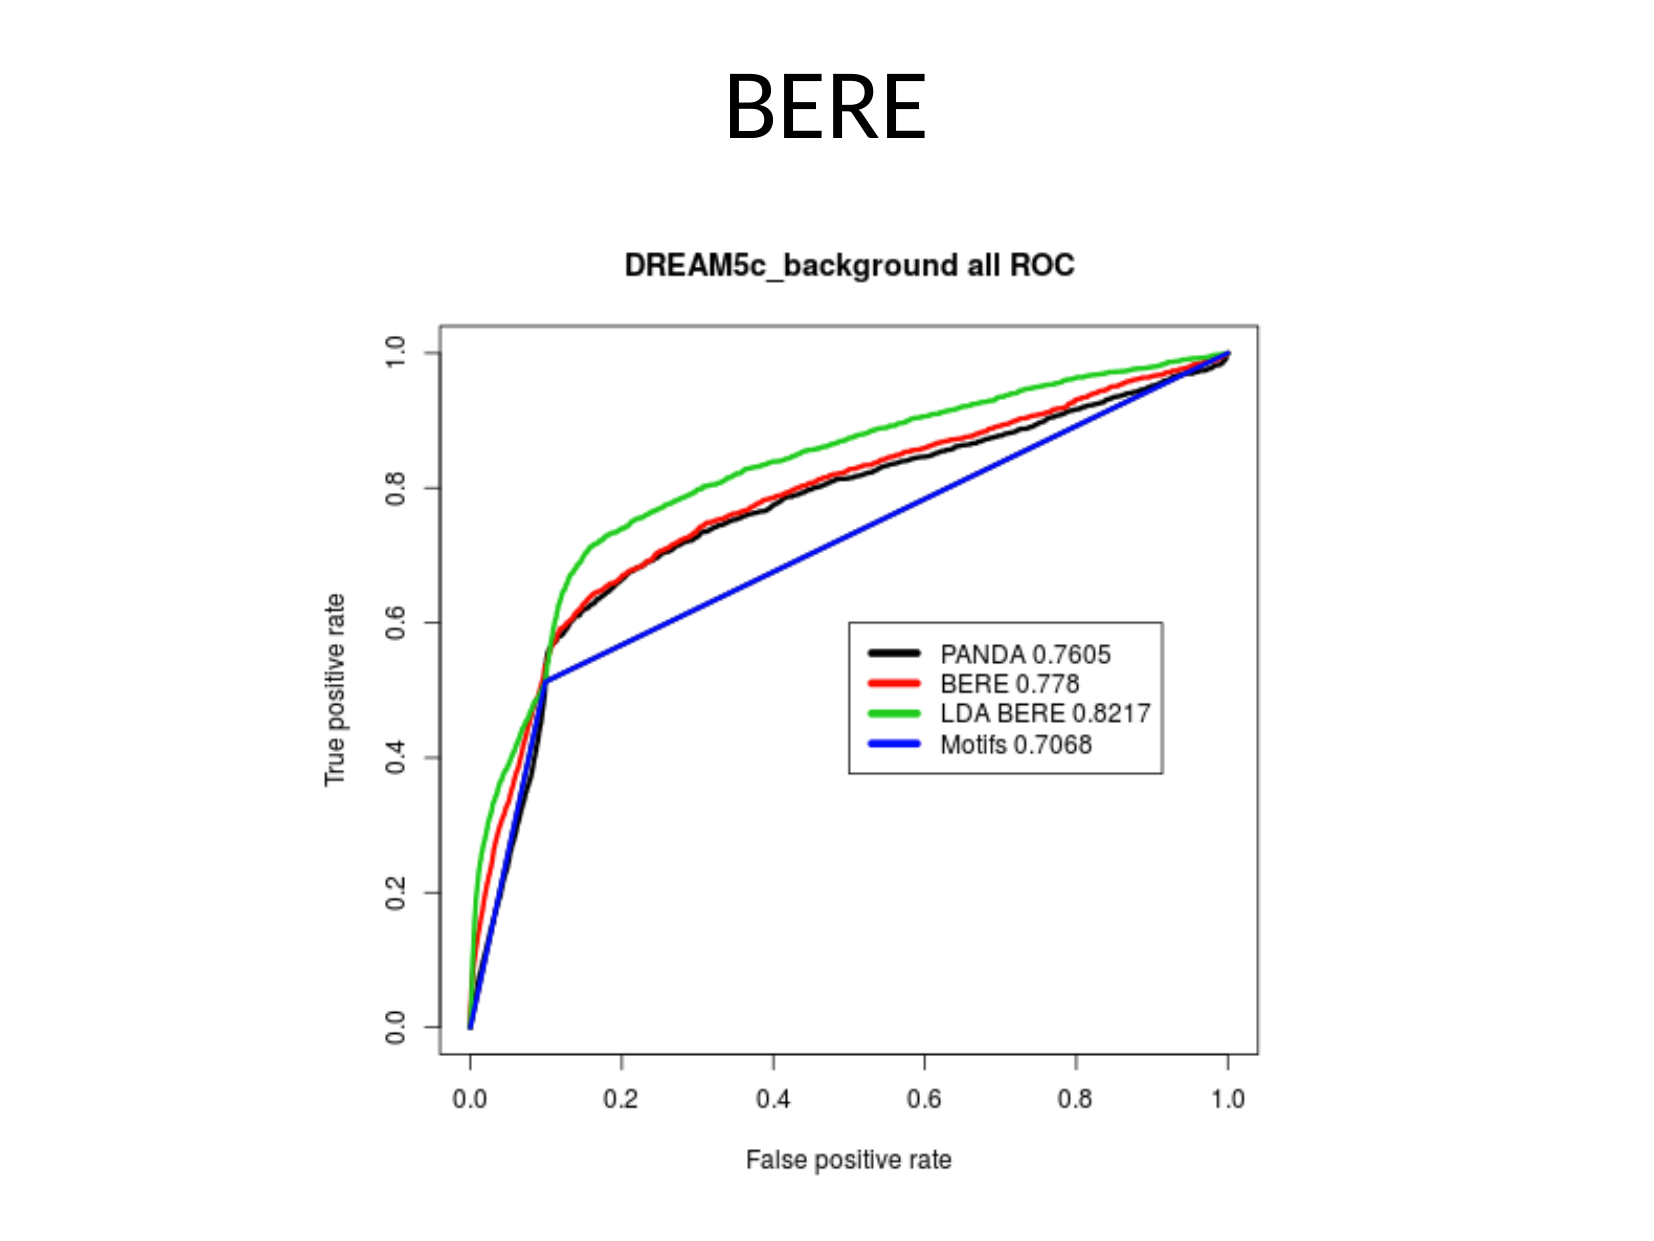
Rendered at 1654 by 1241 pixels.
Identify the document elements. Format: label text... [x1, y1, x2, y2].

title BERE [82, 10, 1571, 218]
picture [317, 203, 1322, 1209]
